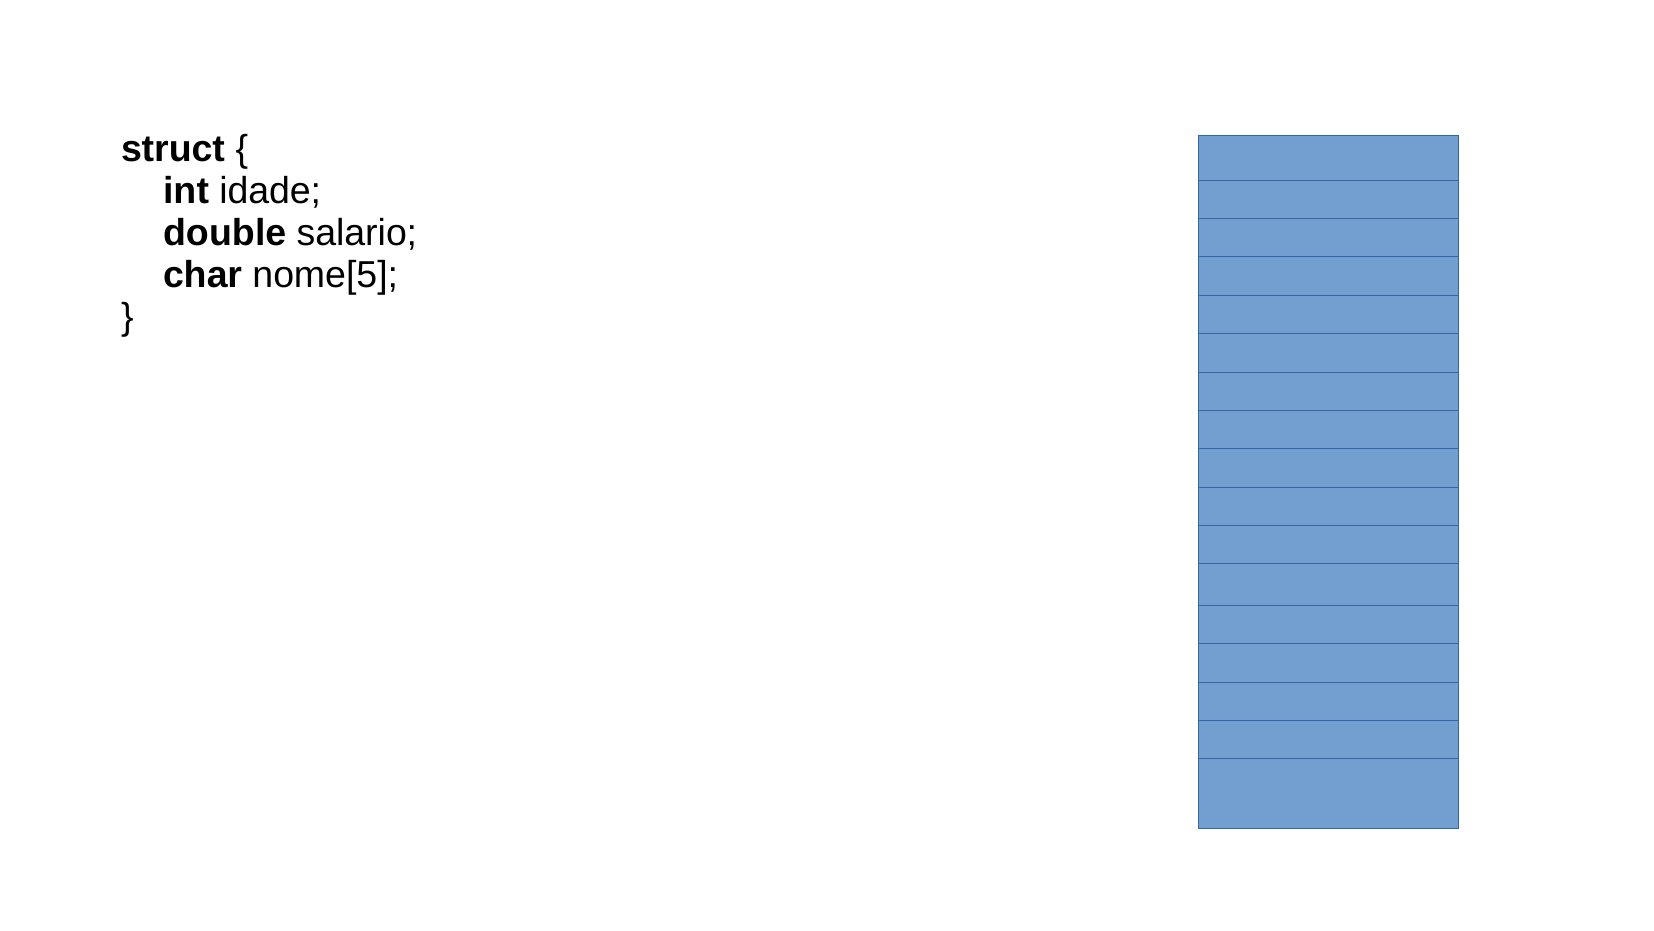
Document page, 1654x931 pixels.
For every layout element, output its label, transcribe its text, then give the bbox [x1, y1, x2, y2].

text_box [1198, 135, 1459, 603]
text_box struct { int idade; double salario; char nome[5]; } [106, 120, 433, 346]
text_box [1198, 605, 1459, 804]
